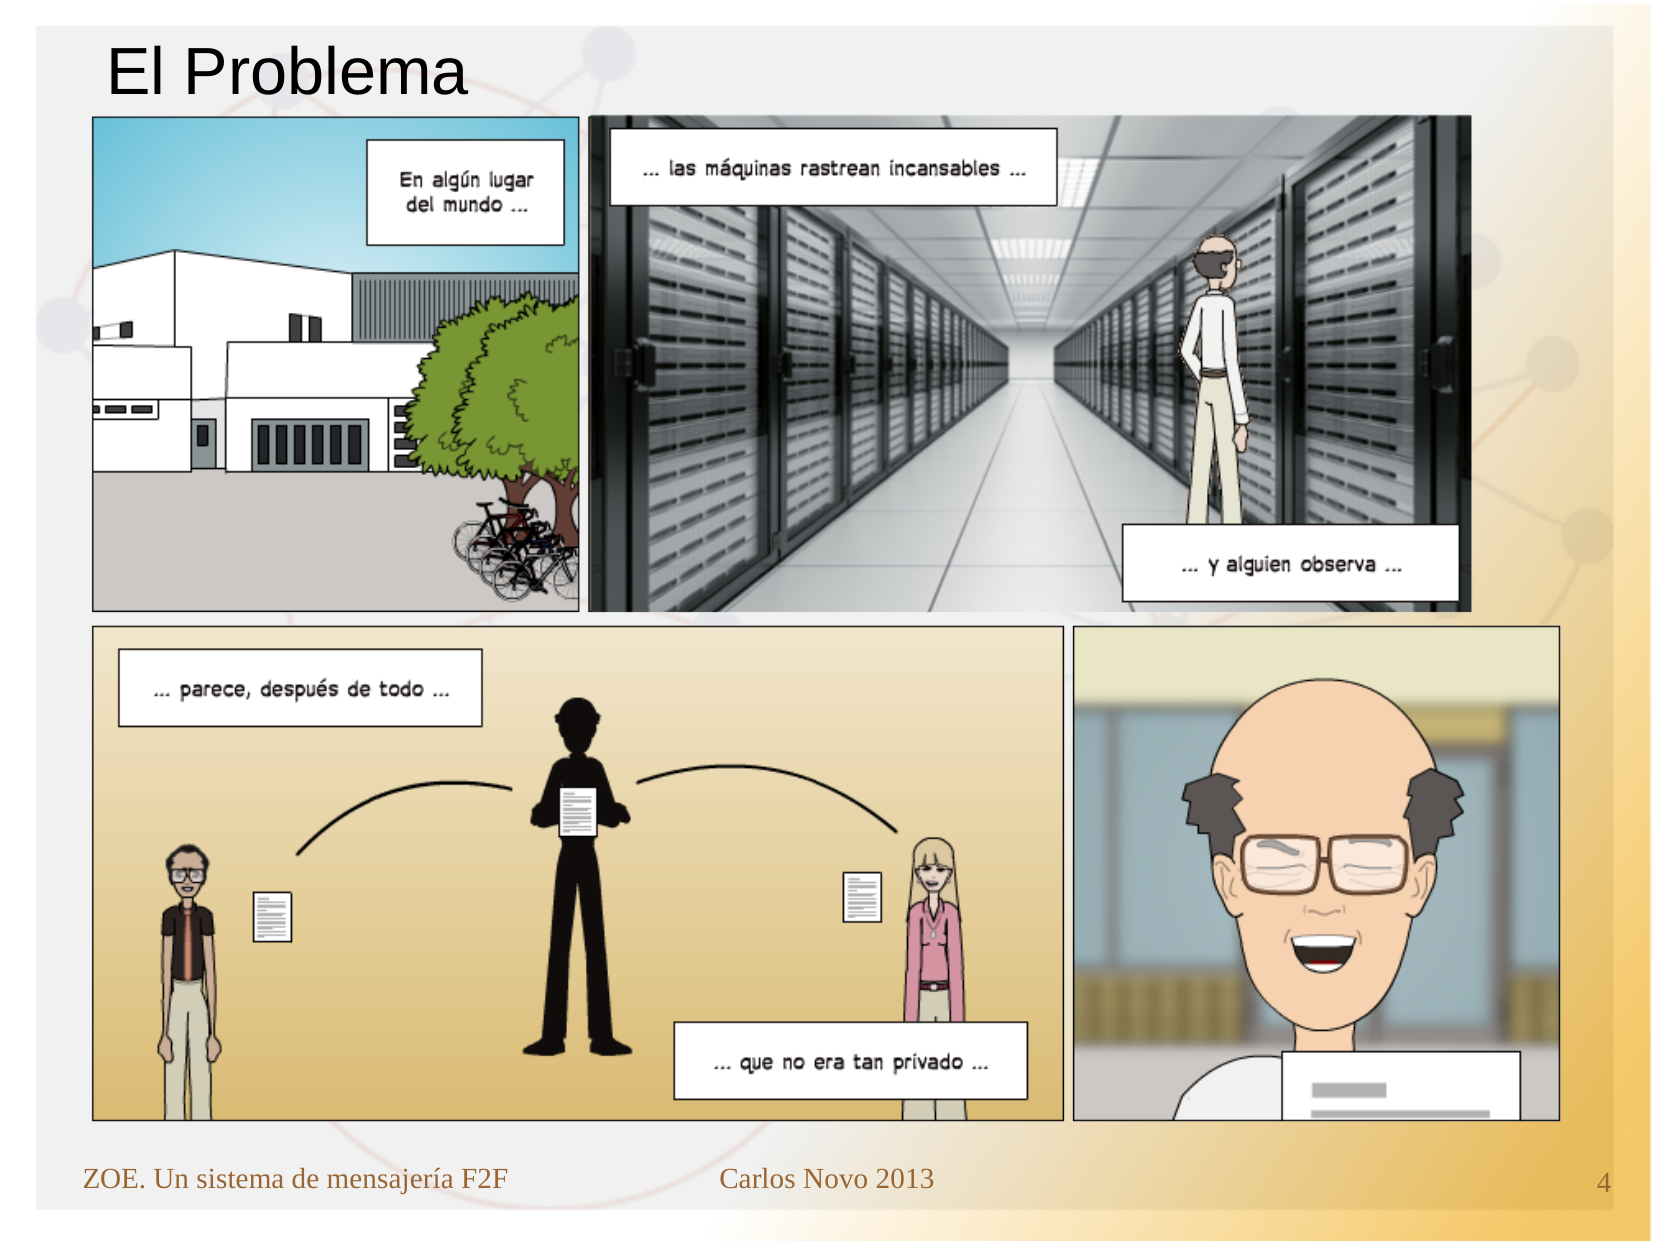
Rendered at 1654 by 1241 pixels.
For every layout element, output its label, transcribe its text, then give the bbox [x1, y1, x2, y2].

text_box El Problema [106, 24, 597, 105]
picture [0, 0, 1654, 1241]
